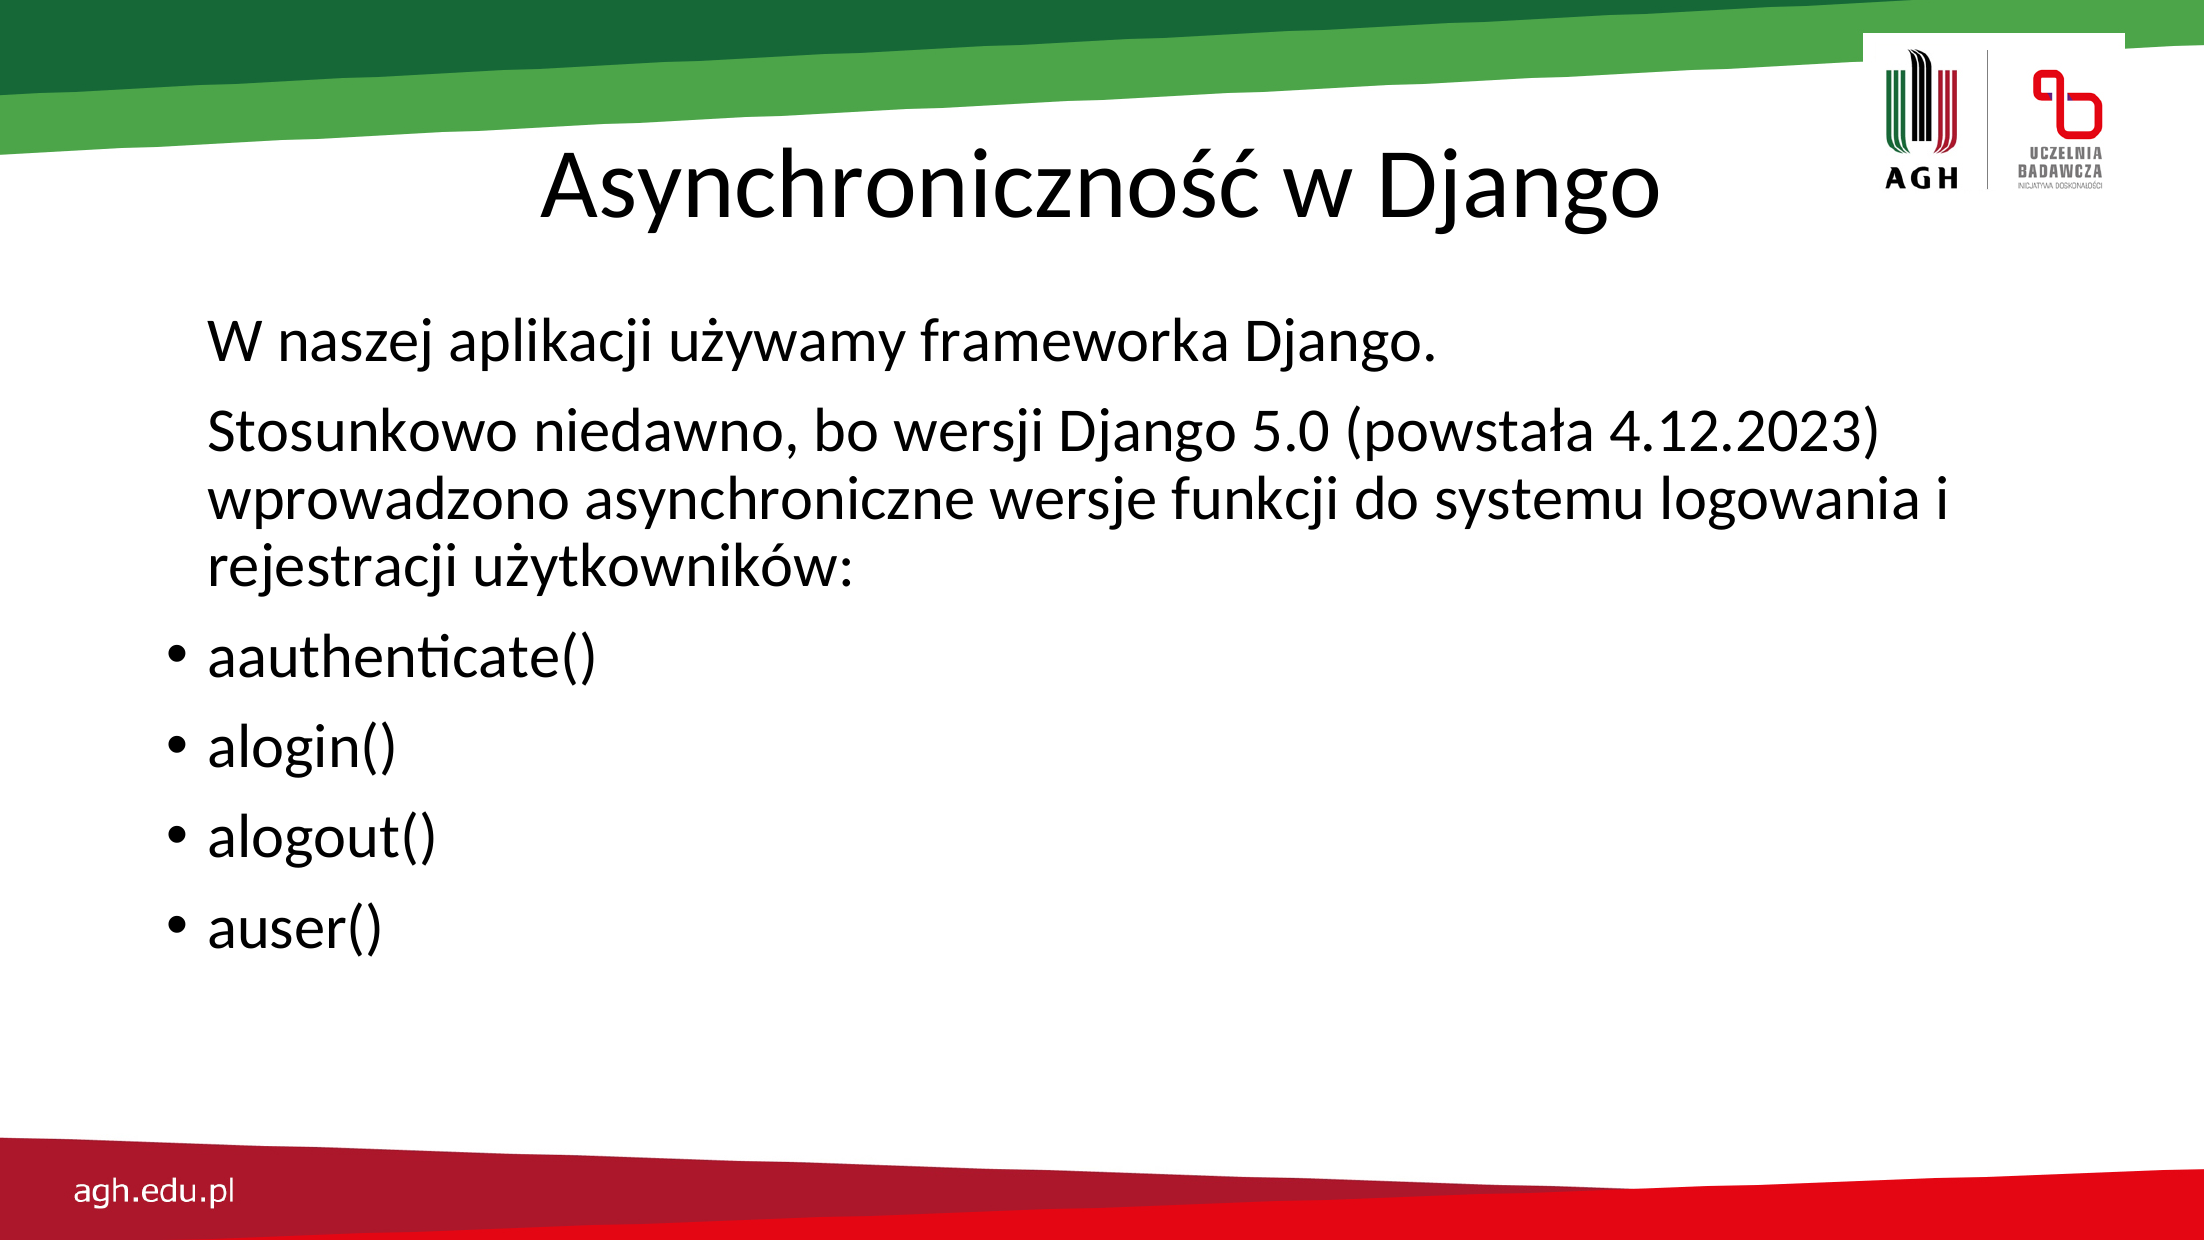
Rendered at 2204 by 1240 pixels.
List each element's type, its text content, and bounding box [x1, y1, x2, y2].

picture [0, 0, 2204, 1240]
title Asynchroniczność w Django [151, 65, 2053, 306]
list W naszej aplikacji używamy frameworka Django. Stosunkowo niedawno, bo wersji Django 5.0 (powstała 4.12.2023) wprowadzono asynchroniczne wersje funkcji do systemu logowania i rejestracji użytkowników: aauthenticate() alogin() alogout() auser() [151, 306, 2053, 1087]
